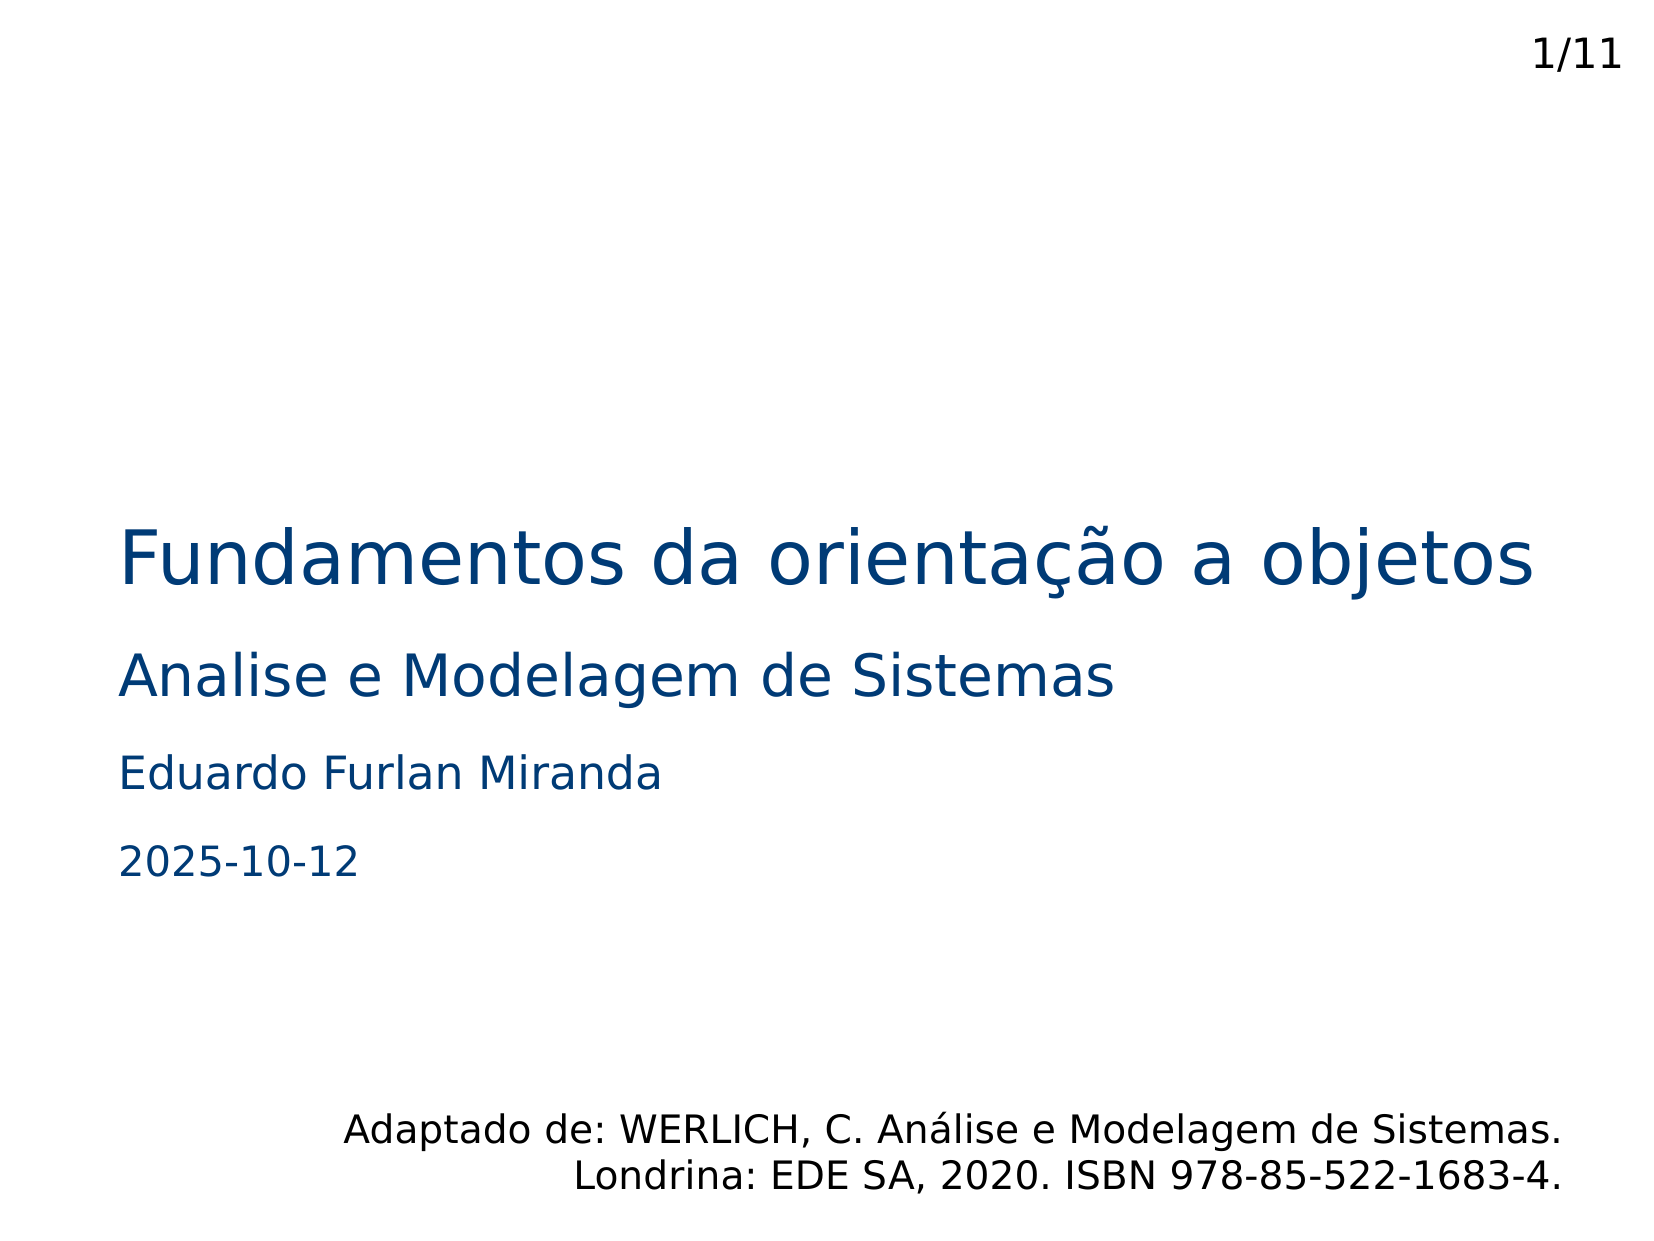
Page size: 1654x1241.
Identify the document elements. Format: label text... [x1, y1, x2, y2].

list Adaptado de: WERLICH, C. Análise e Modelagem de Sistemas. Londrina: EDE SA, 2020. ISBN 978-85-522-1683-4. [336, 1107, 1565, 1211]
list Fundamentos da orientação a objetos Analise e Modelagem de Sistemas Eduardo Furlan Miranda 2025-10-12 [118, 501, 1625, 1211]
